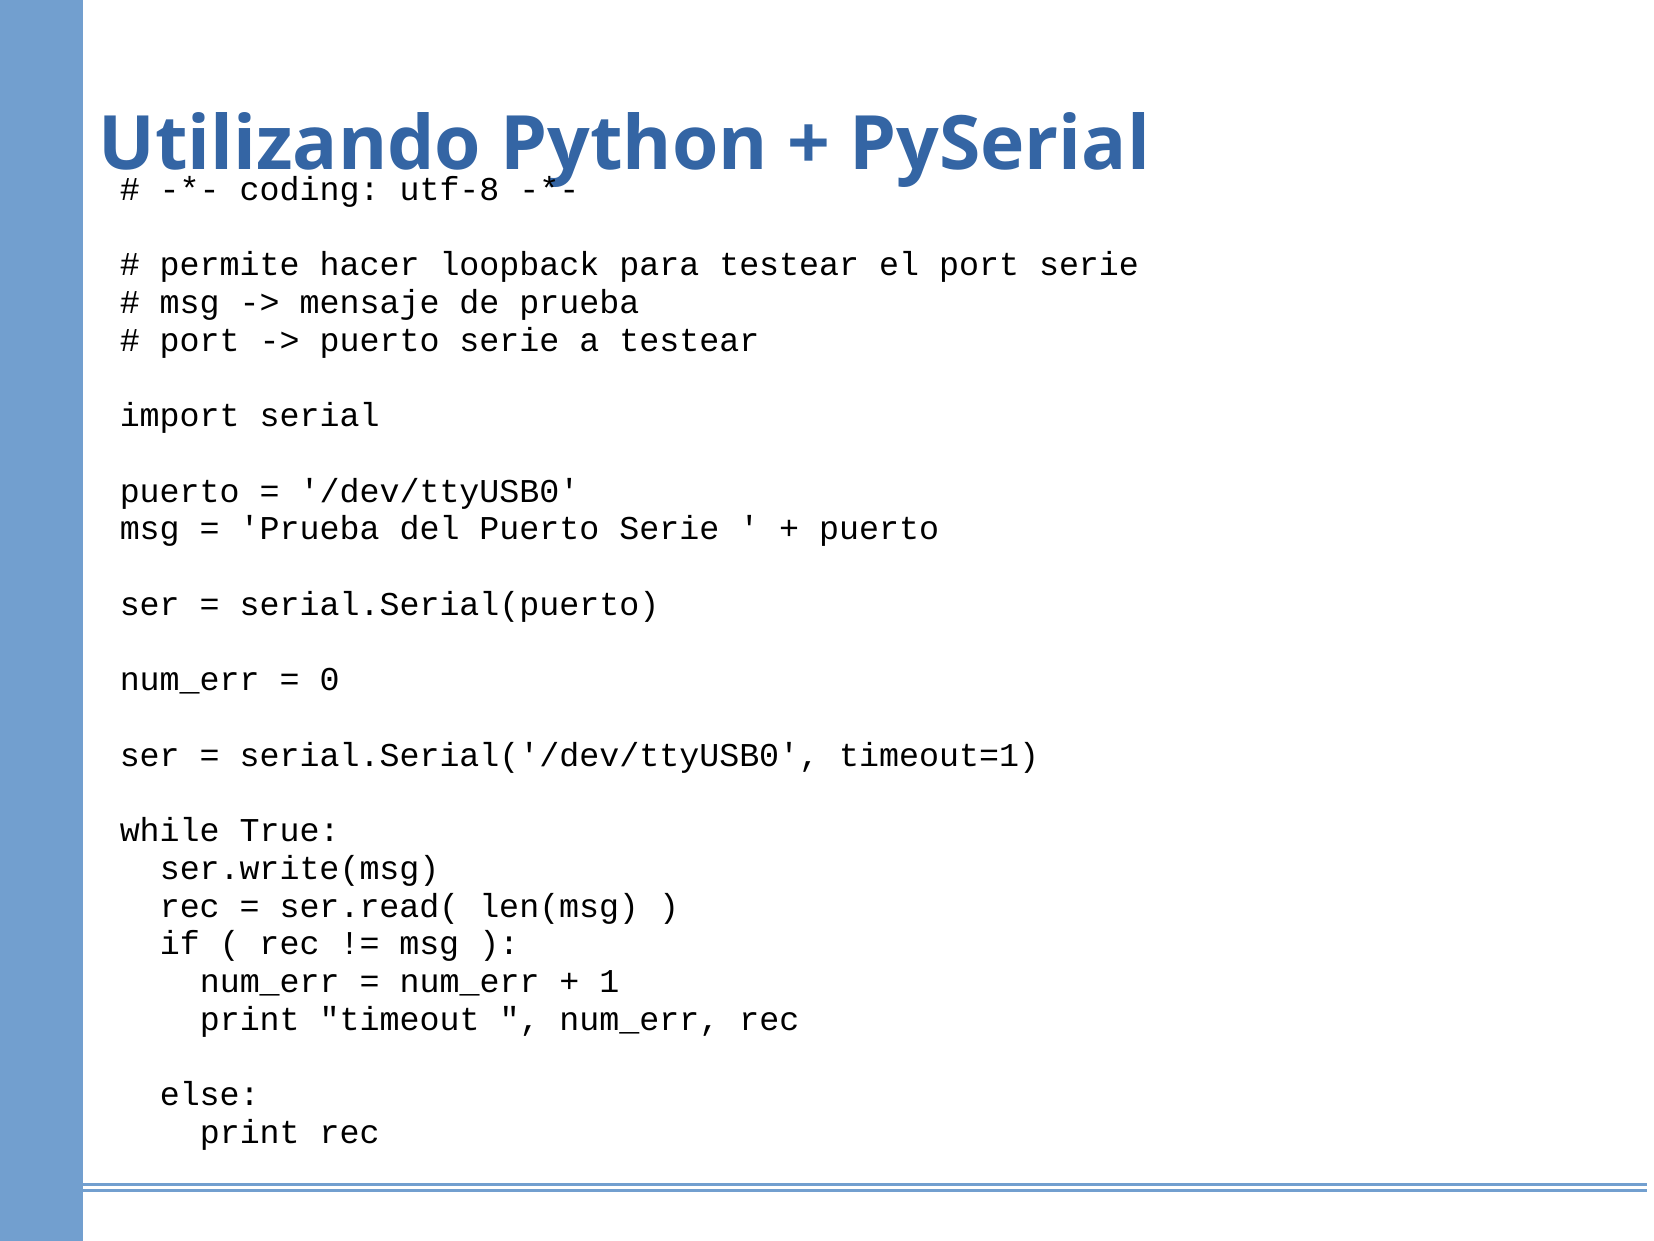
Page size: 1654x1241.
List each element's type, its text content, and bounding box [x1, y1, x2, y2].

text_box Utilizando Python + PySerial [83, 30, 1641, 134]
text_box # -*- coding: utf-8 -*- # permite hacer loopback para testear el port serie # msg -> mensaje de prueba # port -> puerto serie a testear import serial puerto = '/dev/ttyUSB0' msg = 'Prueba del Puerto Serie ' + puerto ser = serial.Serial(puerto) num_err = 0 ser = serial.Serial('/dev/ttyUSB0', timeout=1) while True: ser.write(msg) rec = ser.read( len(msg) ) if ( rec != msg ): num_err = num_err + 1 print "timeout ", num_err, rec else: print rec [105, 165, 1321, 1230]
